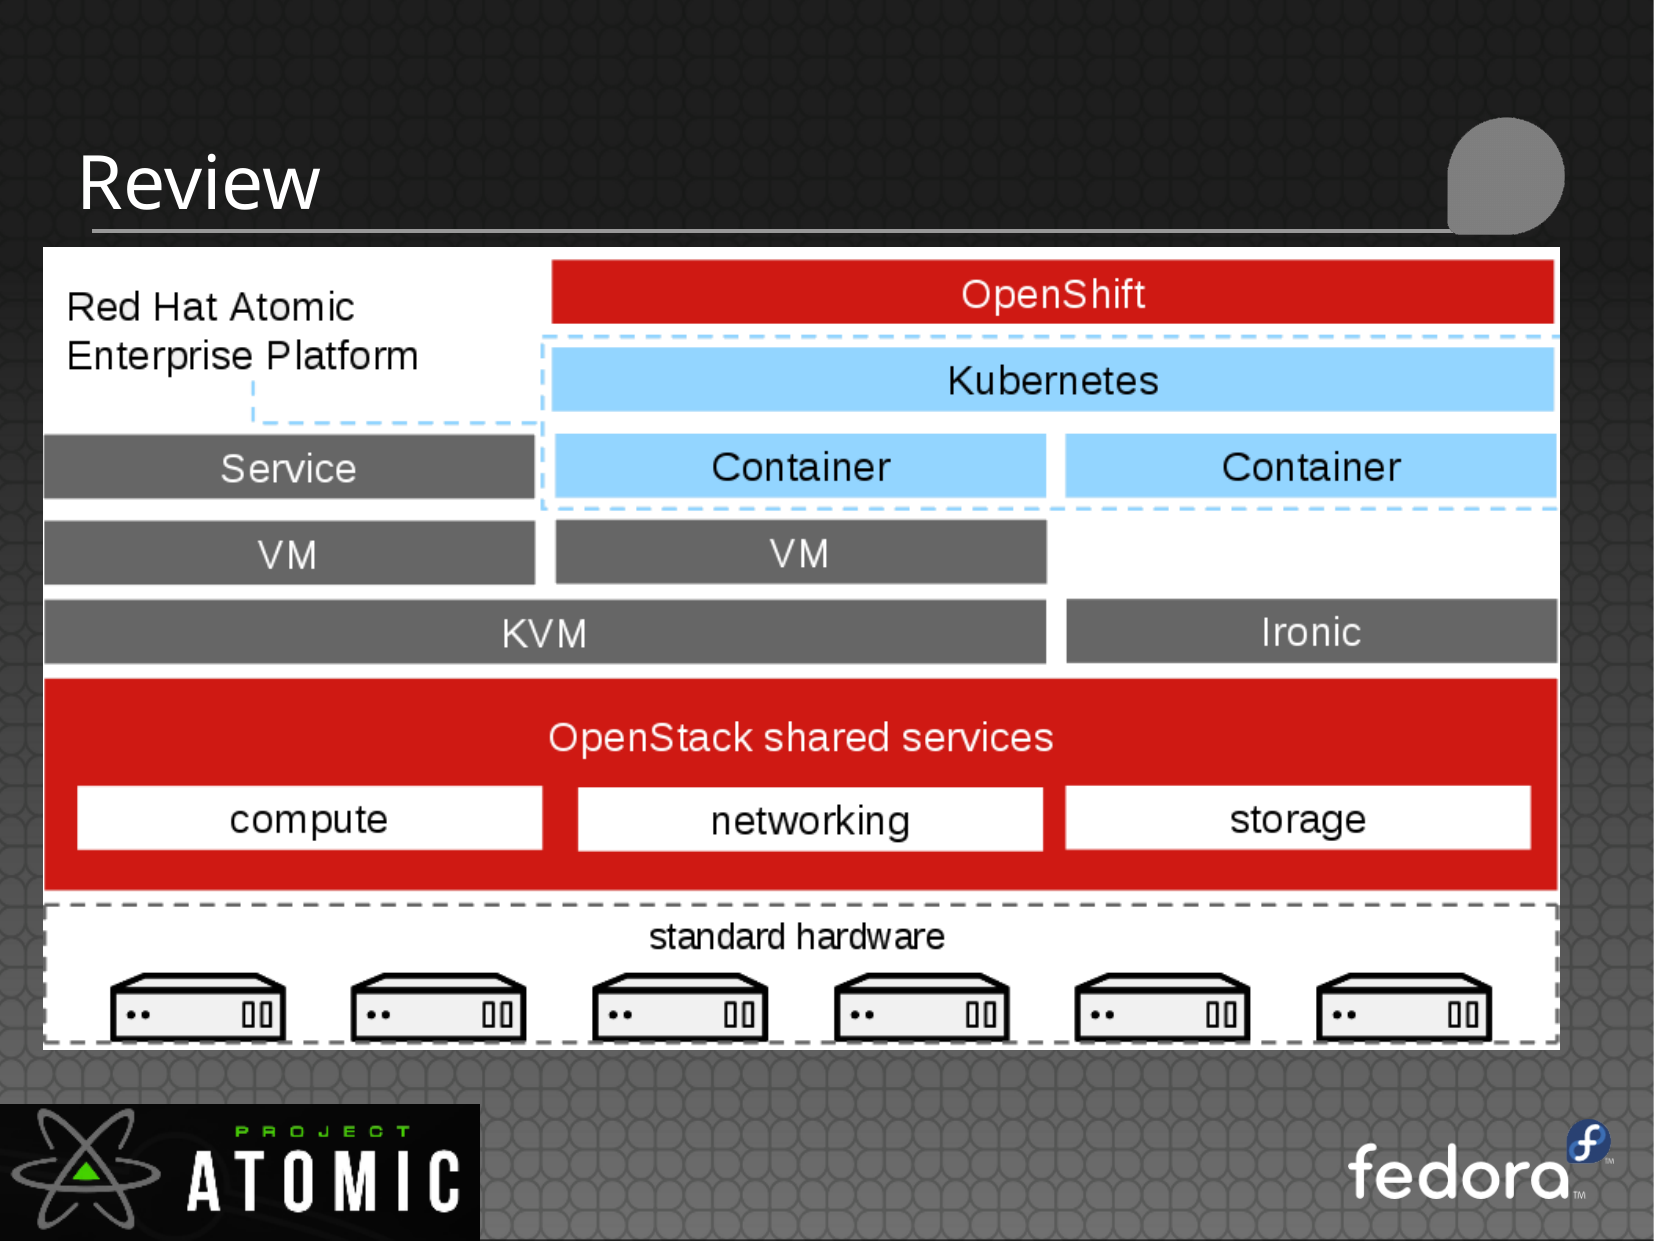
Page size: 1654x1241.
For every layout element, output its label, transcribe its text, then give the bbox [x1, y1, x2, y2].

picture [0, 0, 1654, 1241]
title Review [76, 112, 1566, 249]
